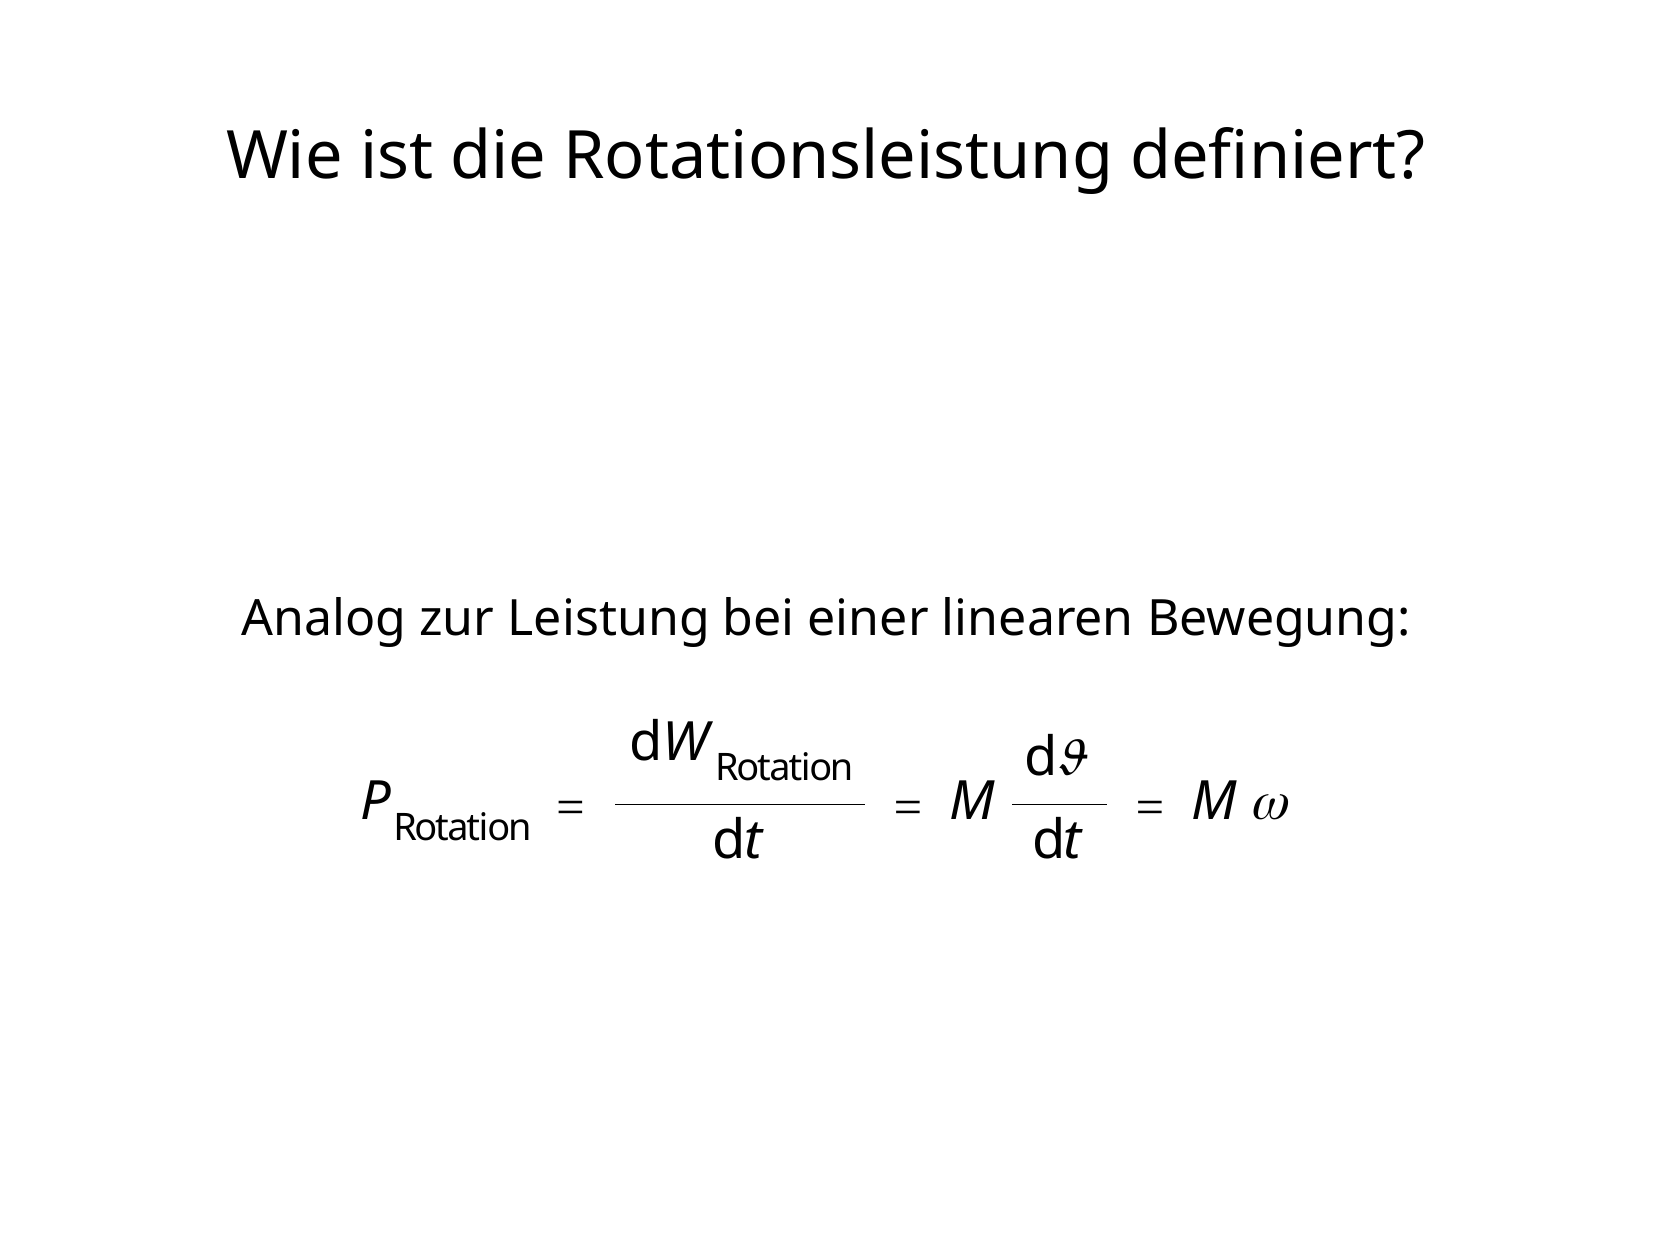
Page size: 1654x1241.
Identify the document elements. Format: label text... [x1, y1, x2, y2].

chart [354, 708, 1300, 874]
title Wie ist die Rotationsleistung definiert? [82, 49, 1571, 257]
subtitle Analog zur Leistung bei einer linearen Bewegung: [82, 290, 1571, 1010]
